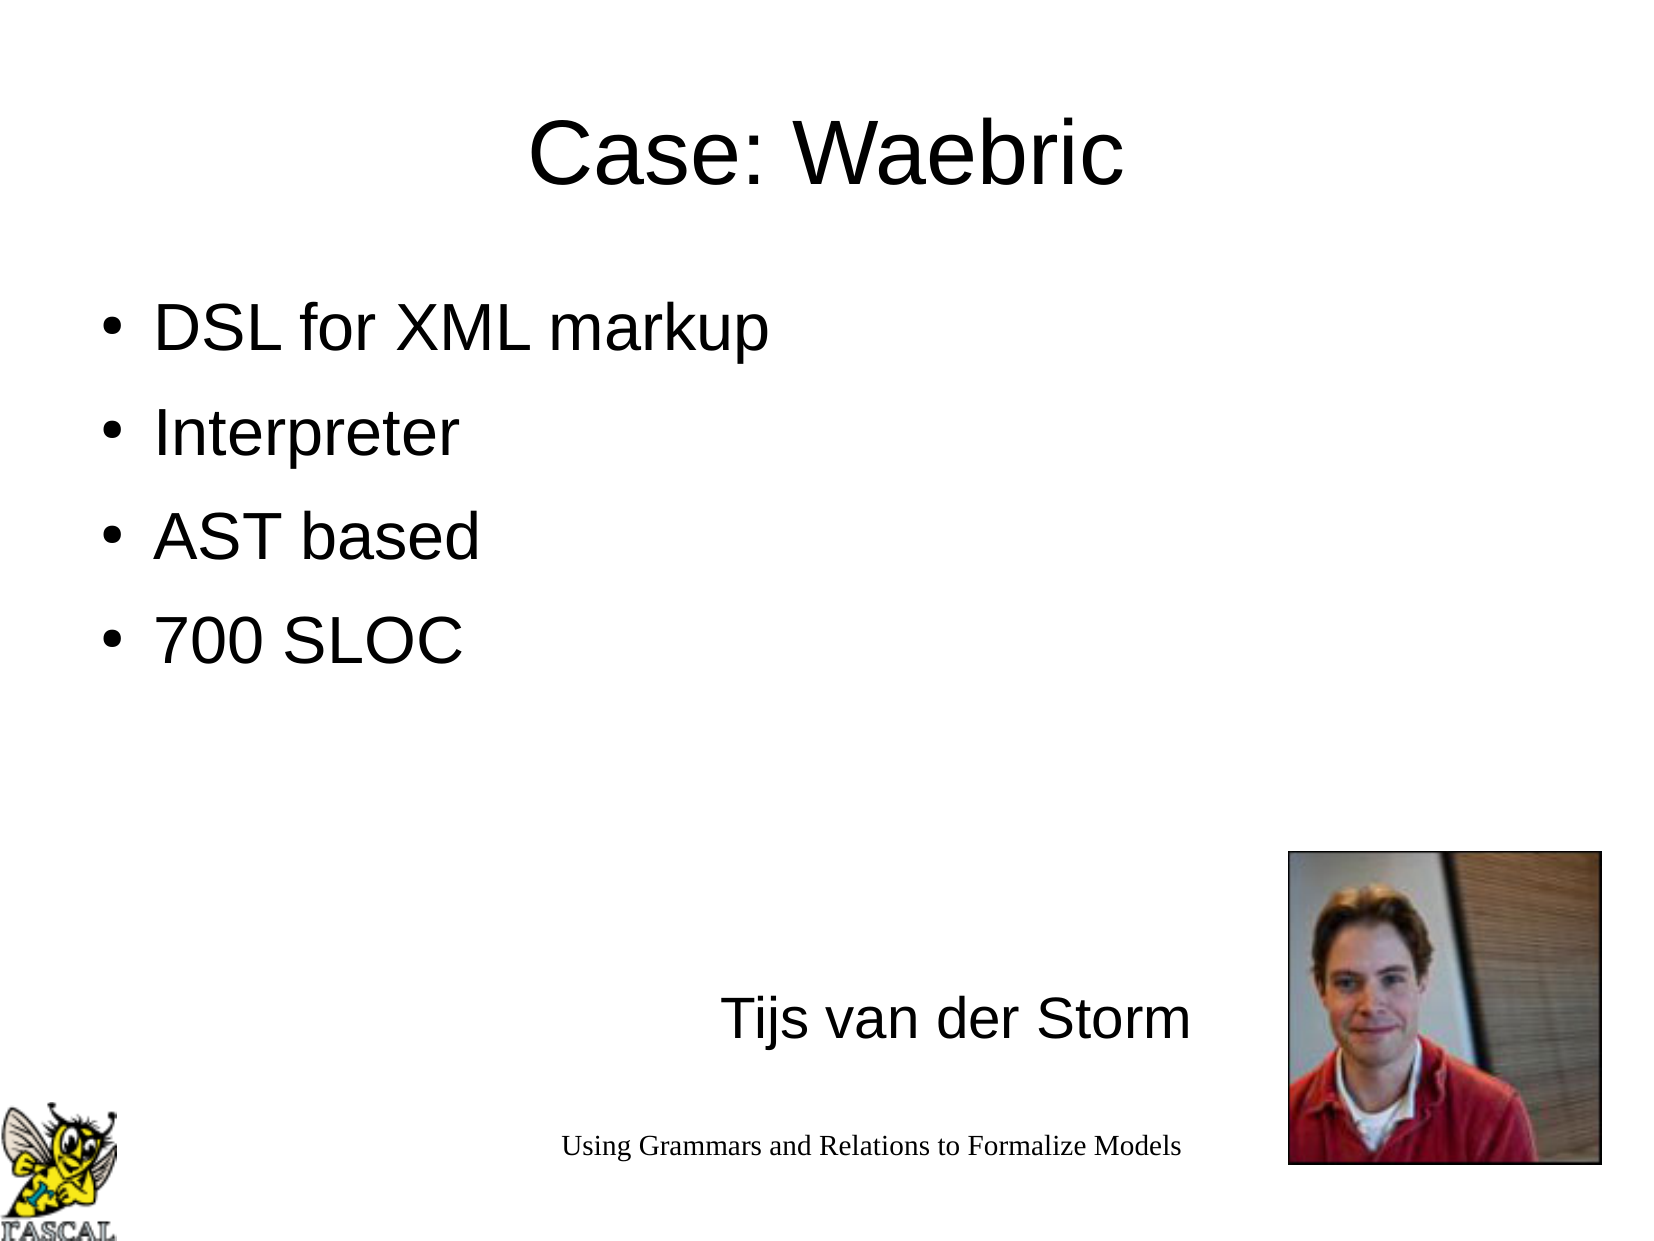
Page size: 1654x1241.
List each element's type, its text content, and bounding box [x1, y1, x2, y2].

picture [0, 1102, 117, 1241]
list DSL for XML markup Interpreter AST based 700 SLOC [82, 290, 1571, 1109]
text_box Tijs van der Storm [706, 978, 1216, 1058]
title Case: Waebric [82, 56, 1571, 250]
picture [1288, 851, 1602, 1165]
